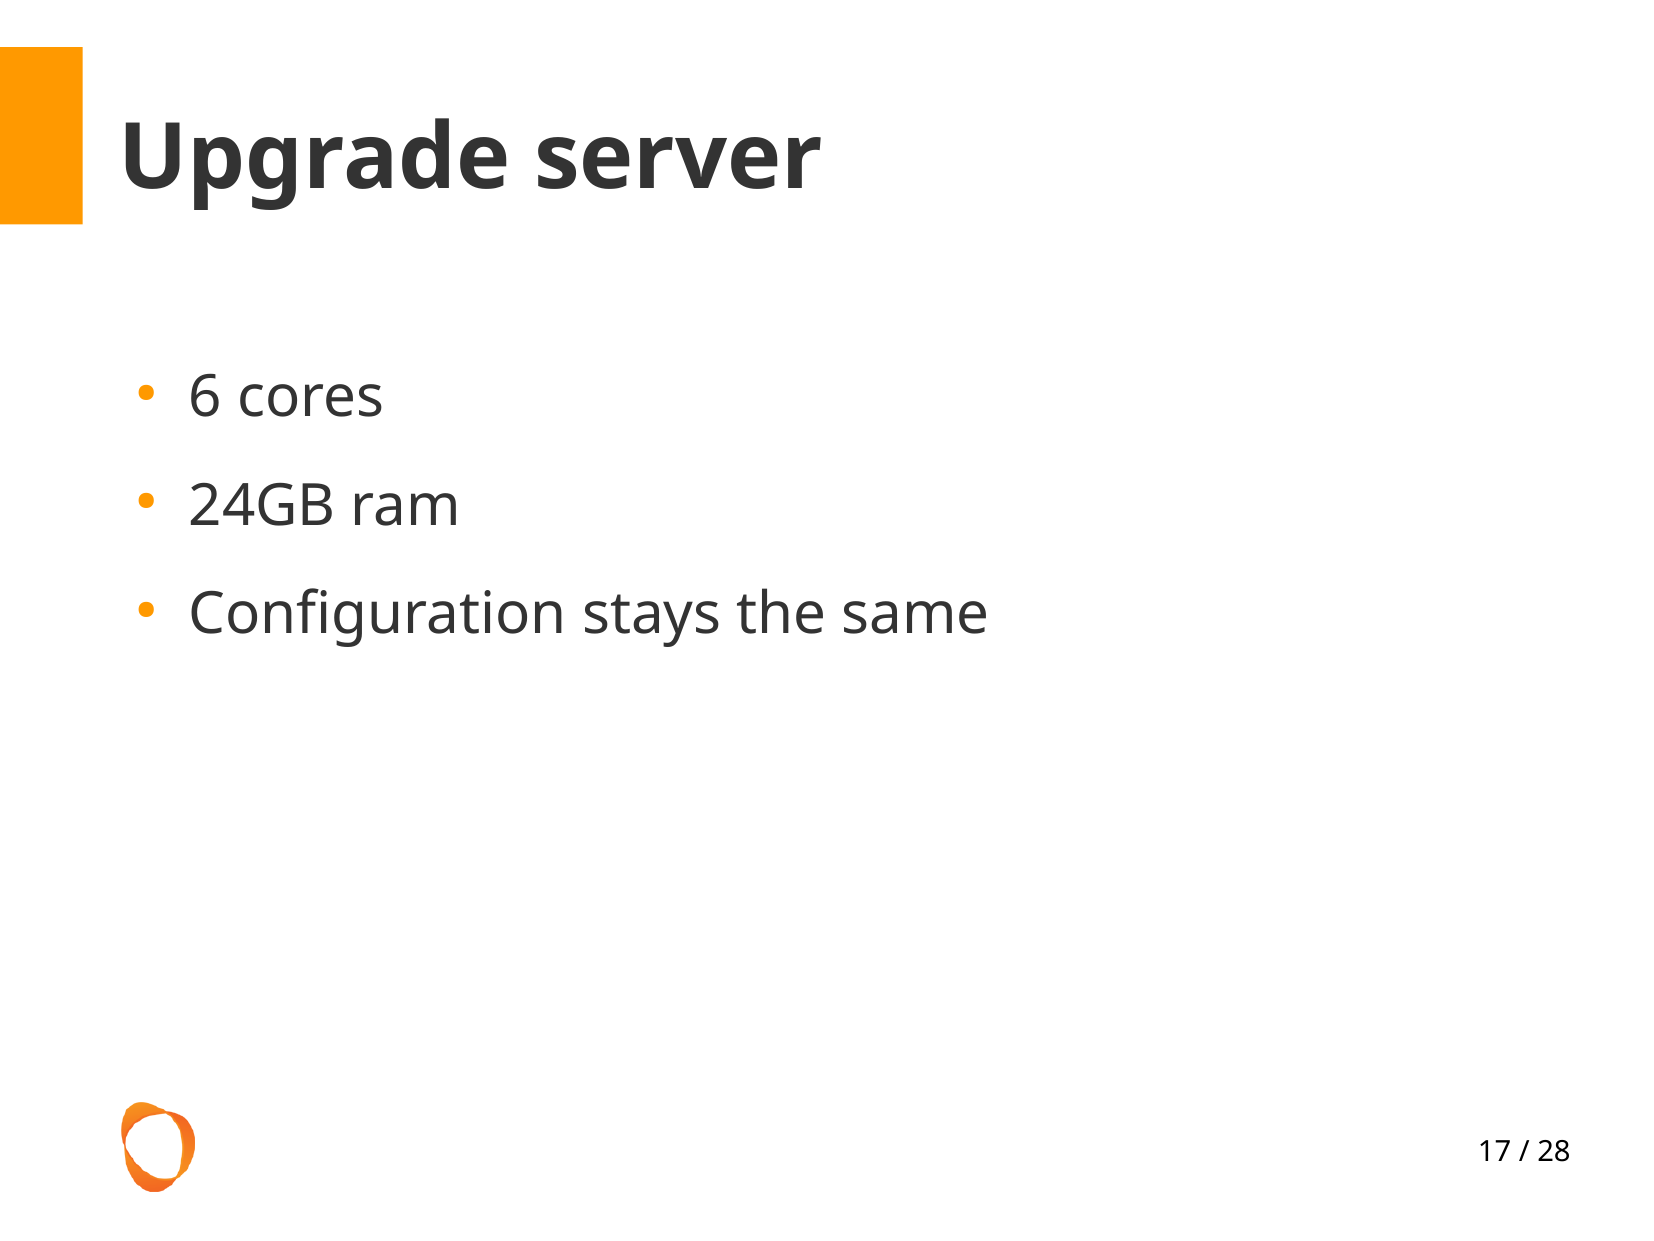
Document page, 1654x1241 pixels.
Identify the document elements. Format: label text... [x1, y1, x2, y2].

title Upgrade server [118, 49, 1571, 257]
picture [118, 1101, 196, 1193]
list 6 cores 24GB ram Configuration stays the same [118, 354, 1536, 1074]
